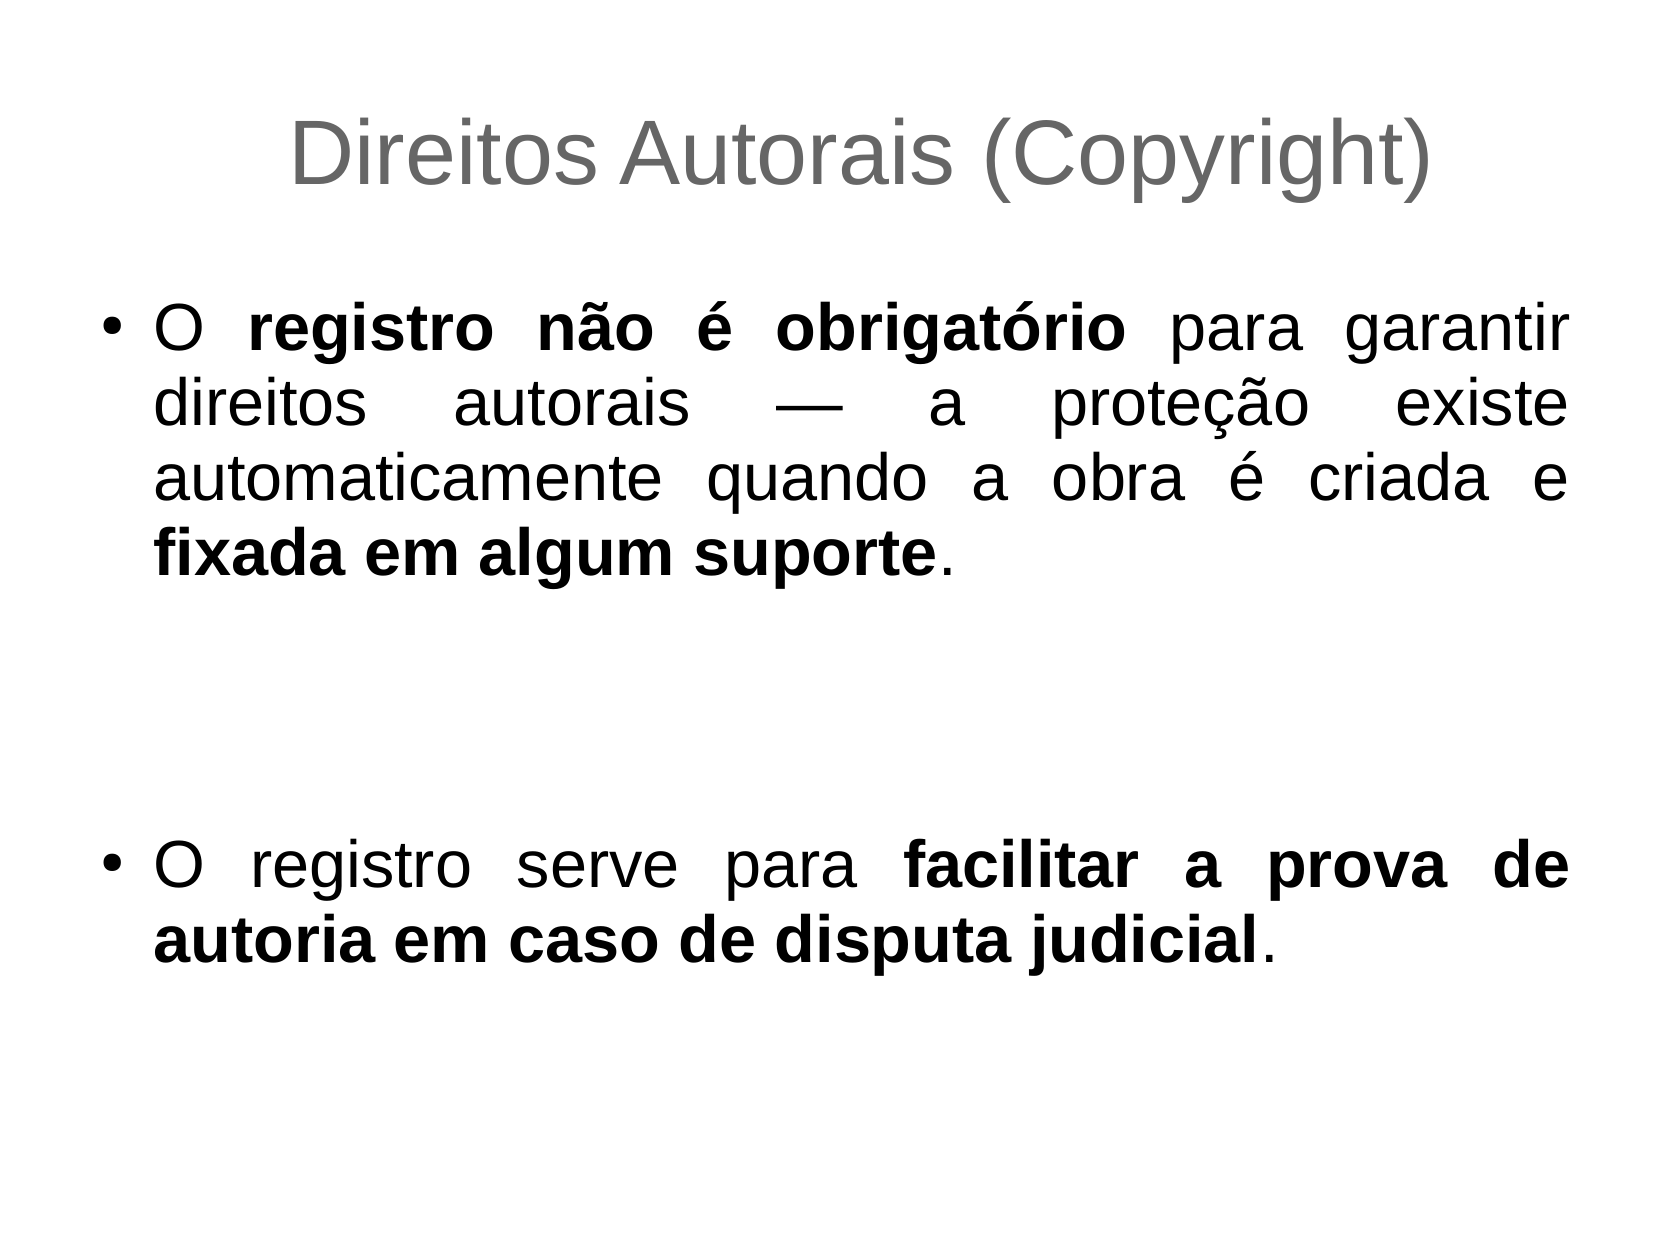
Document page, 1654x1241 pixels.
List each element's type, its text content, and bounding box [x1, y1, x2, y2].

title Direitos Autorais (Copyright) [82, 49, 1571, 257]
list O registro não é obrigatório para garantir direitos autorais — a proteção existe automaticamente quando a obra é criada e fixada em algum suporte. O registro serve para facilitar a prova de autoria em caso de disputa judicial. [82, 290, 1571, 1158]
